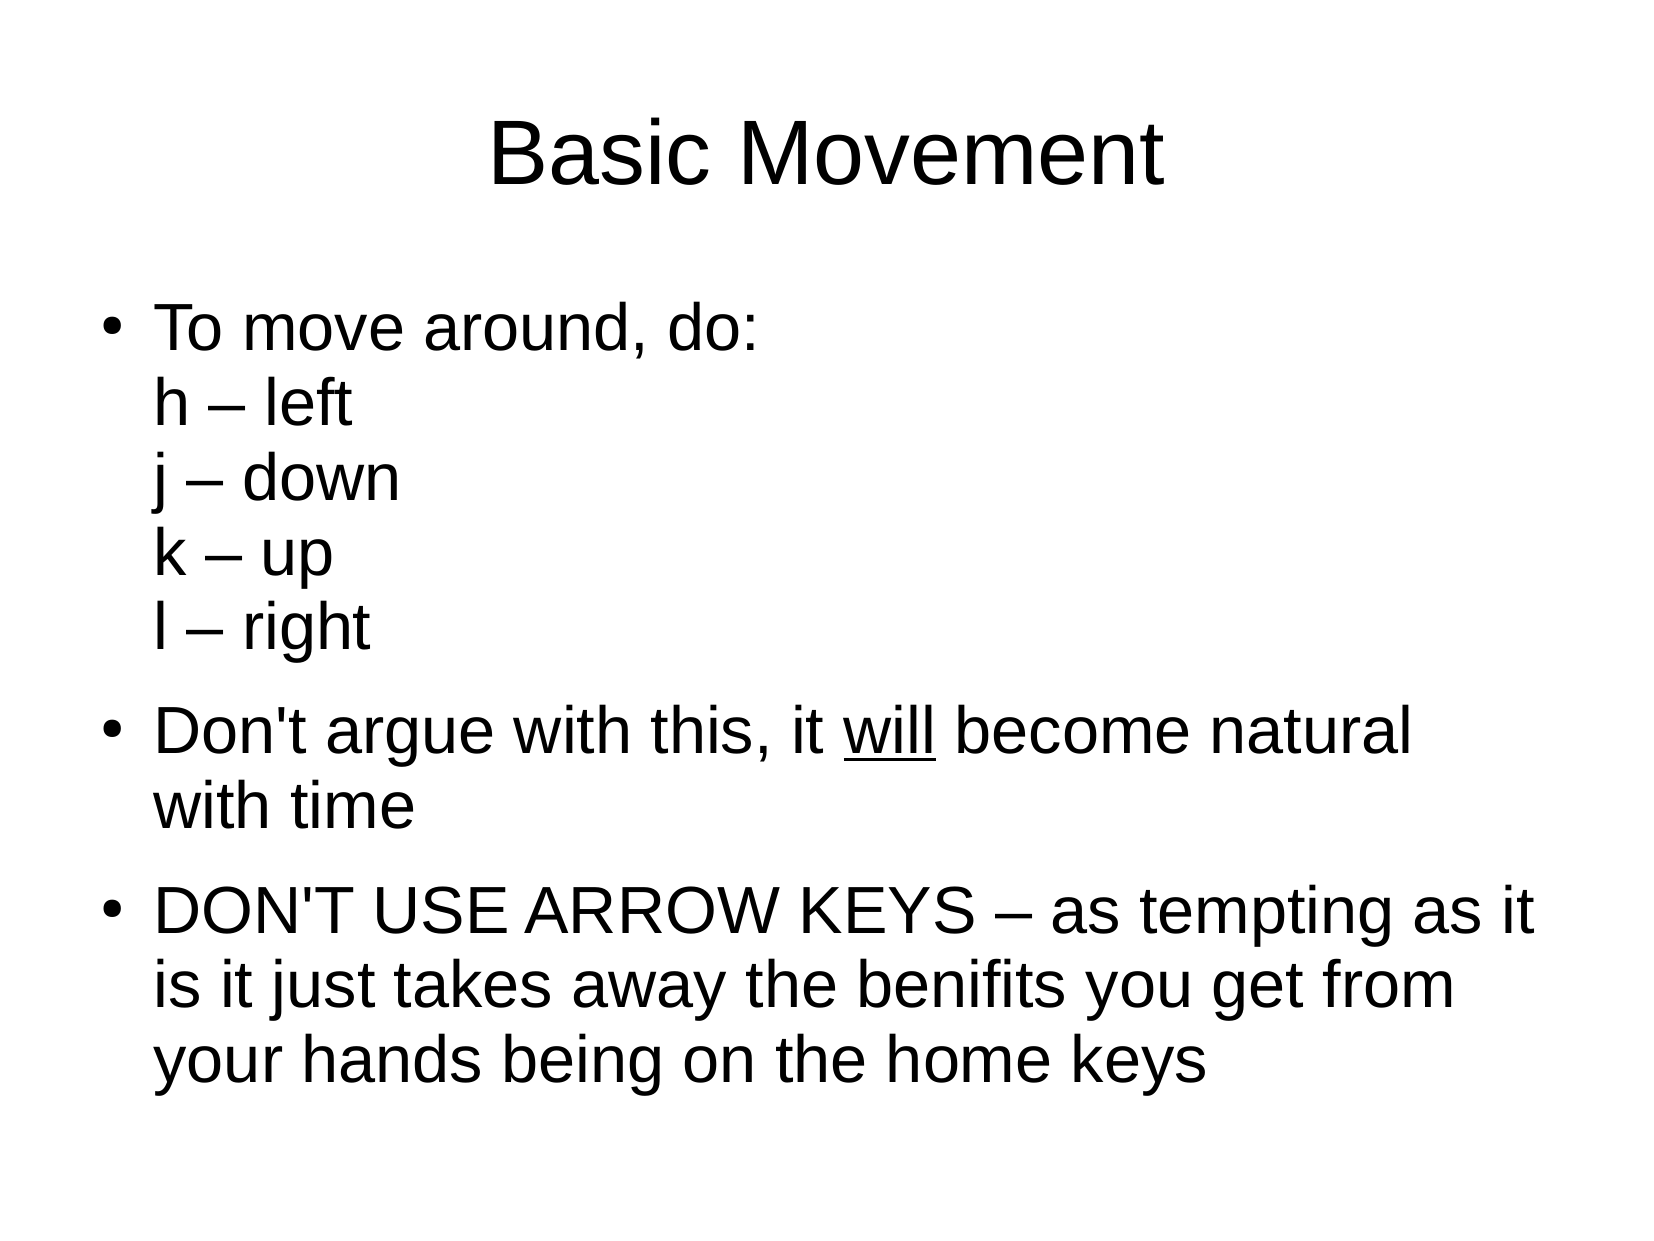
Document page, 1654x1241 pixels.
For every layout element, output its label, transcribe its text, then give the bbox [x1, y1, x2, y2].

title Basic Movement [82, 49, 1571, 257]
list To move around, do: h – left j – down k – up l – right Don't argue with this, it will become natural with time DON'T USE ARROW KEYS – as tempting as it is it just takes away the benifits you get from your hands being on the home keys [82, 290, 1538, 1170]
